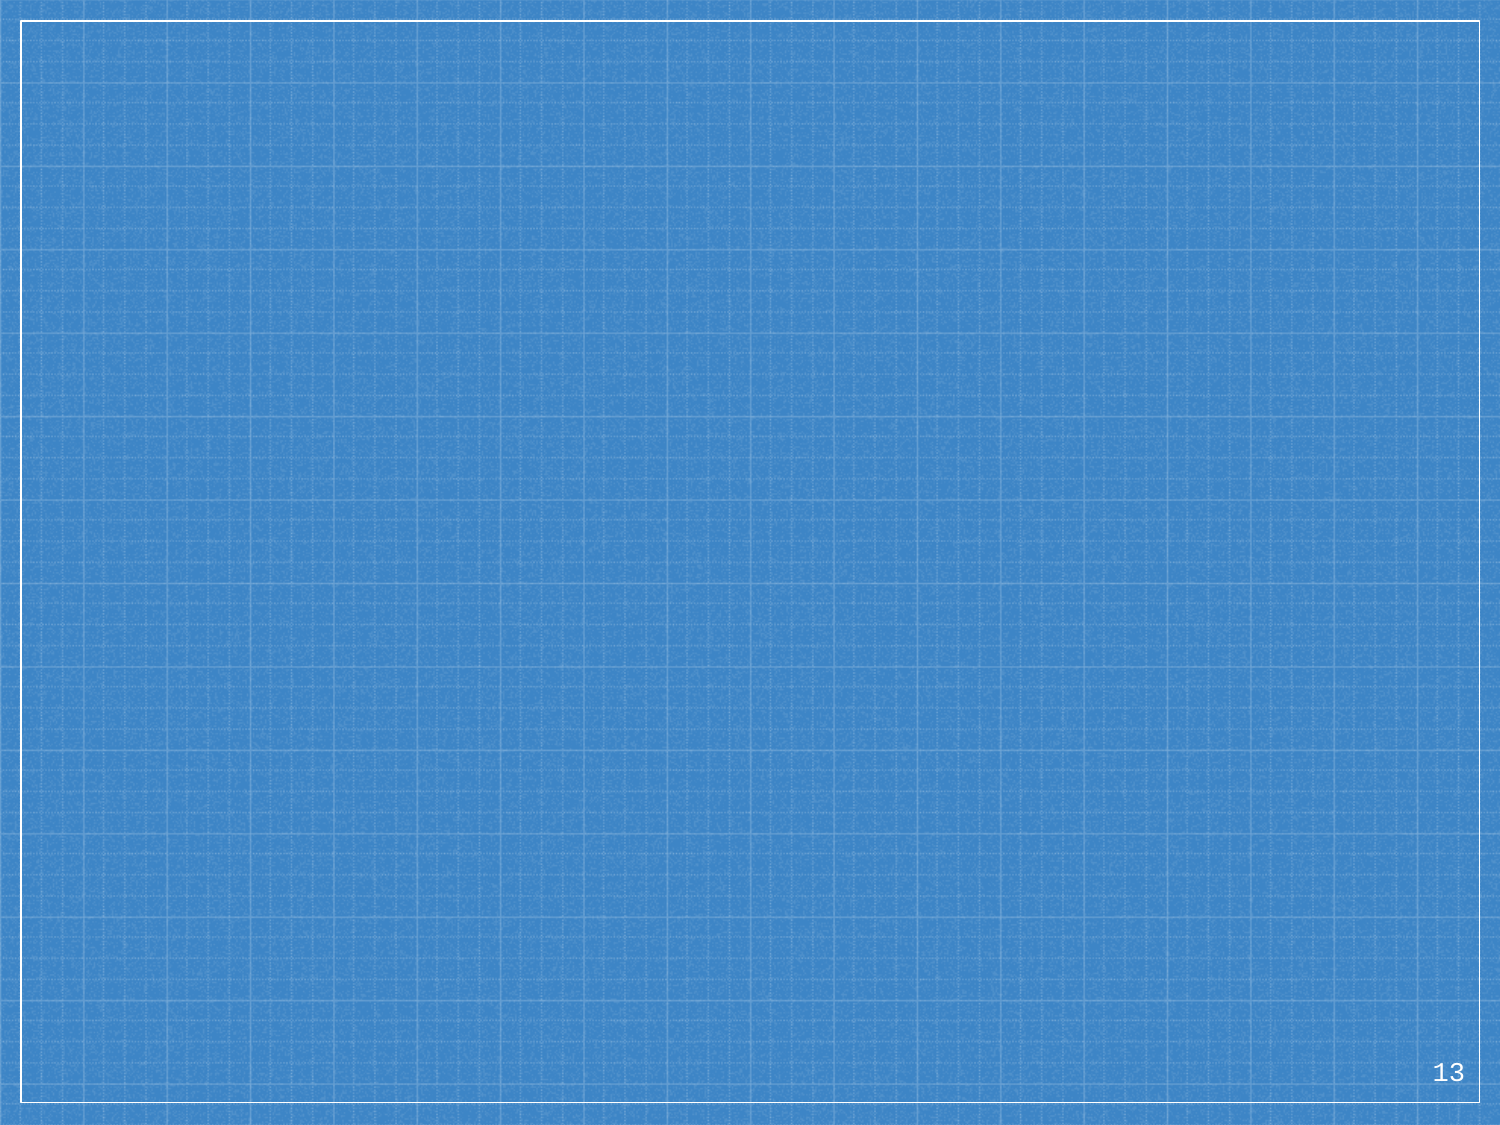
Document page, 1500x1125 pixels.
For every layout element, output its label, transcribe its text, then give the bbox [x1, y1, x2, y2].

slide_number <number> [1403, 1038, 1494, 1125]
picture [22, 22, 1479, 1102]
picture [0, 0, 1500, 1125]
